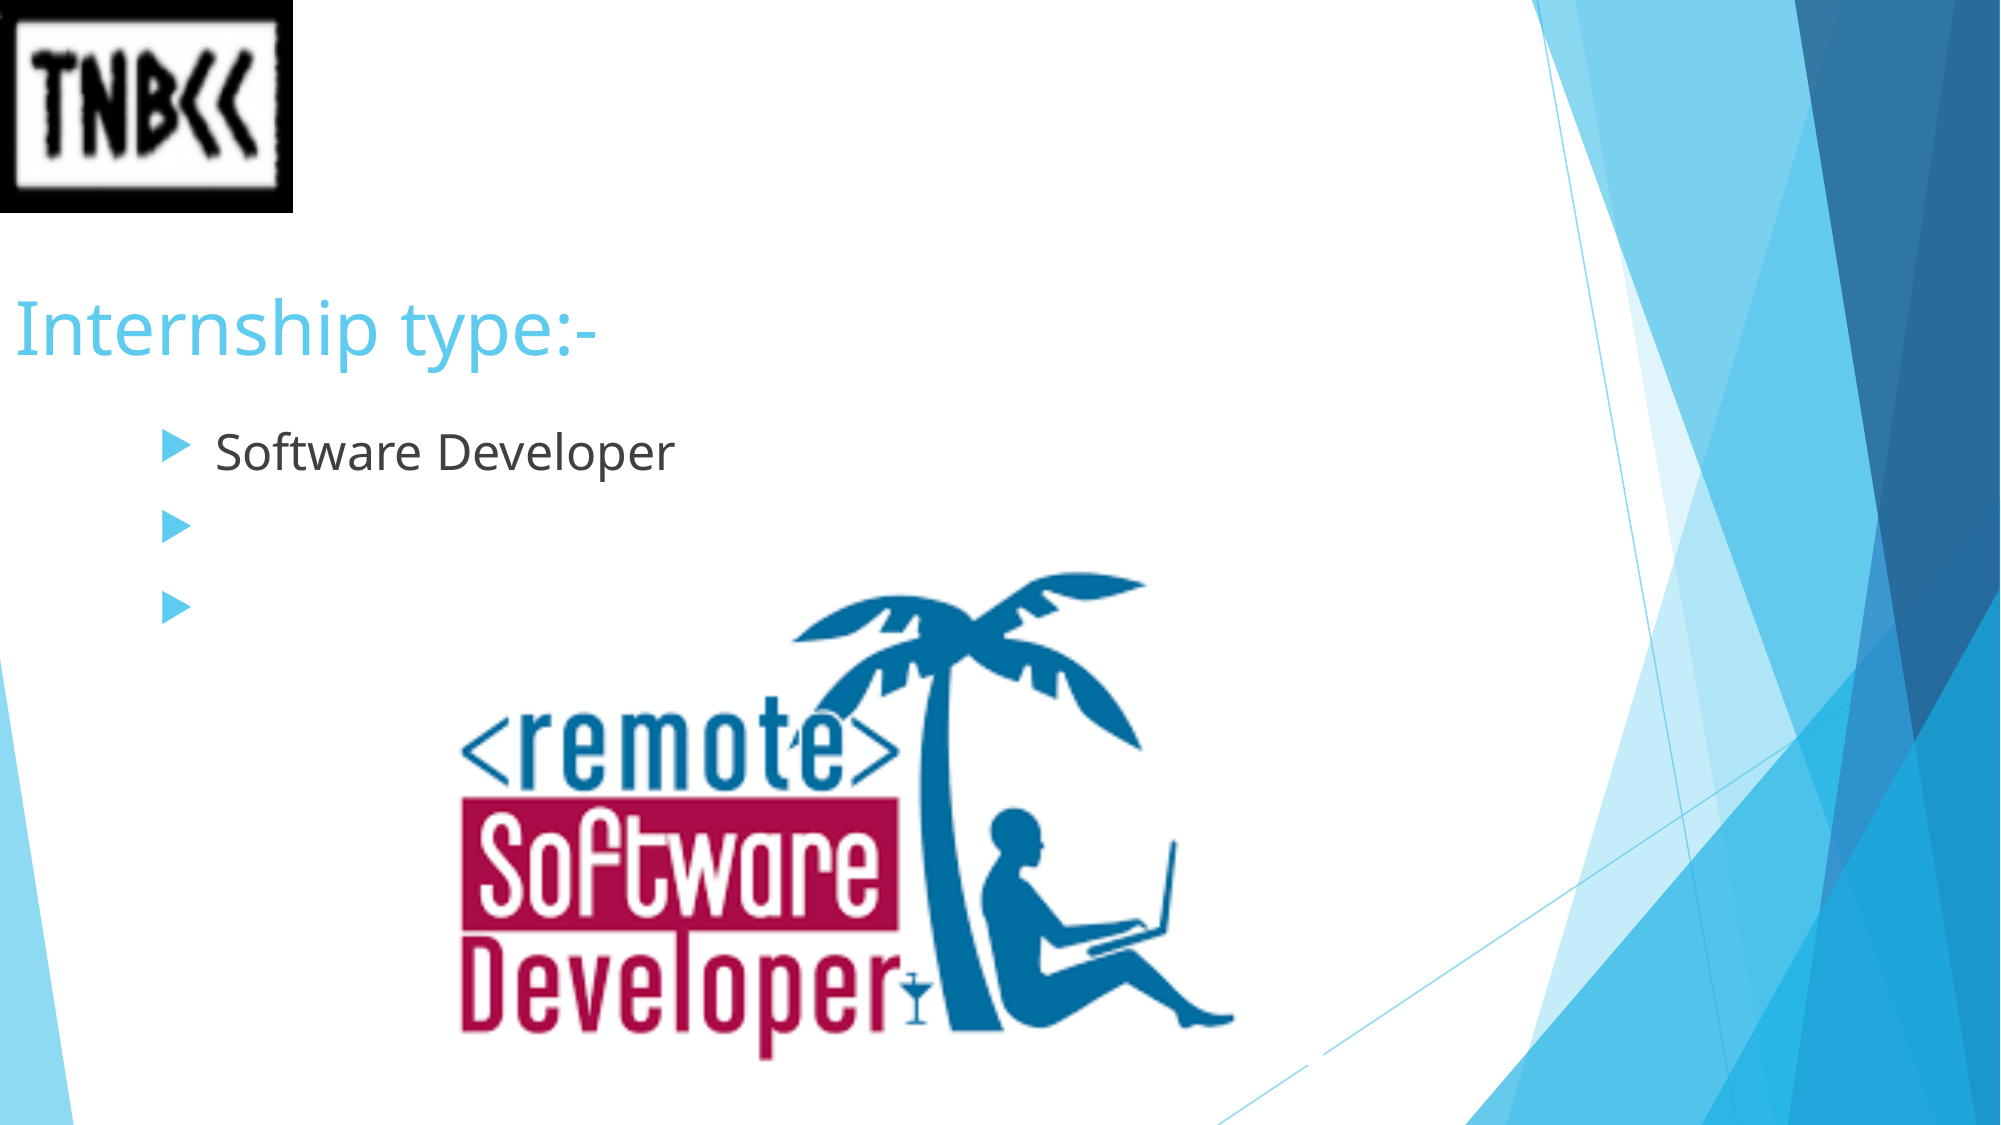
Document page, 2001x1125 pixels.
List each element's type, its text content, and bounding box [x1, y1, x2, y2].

title Internship type:- [0, 273, 1411, 491]
picture [375, 570, 1323, 1065]
list Software Developer [143, 413, 1554, 1051]
picture [0, 0, 293, 213]
